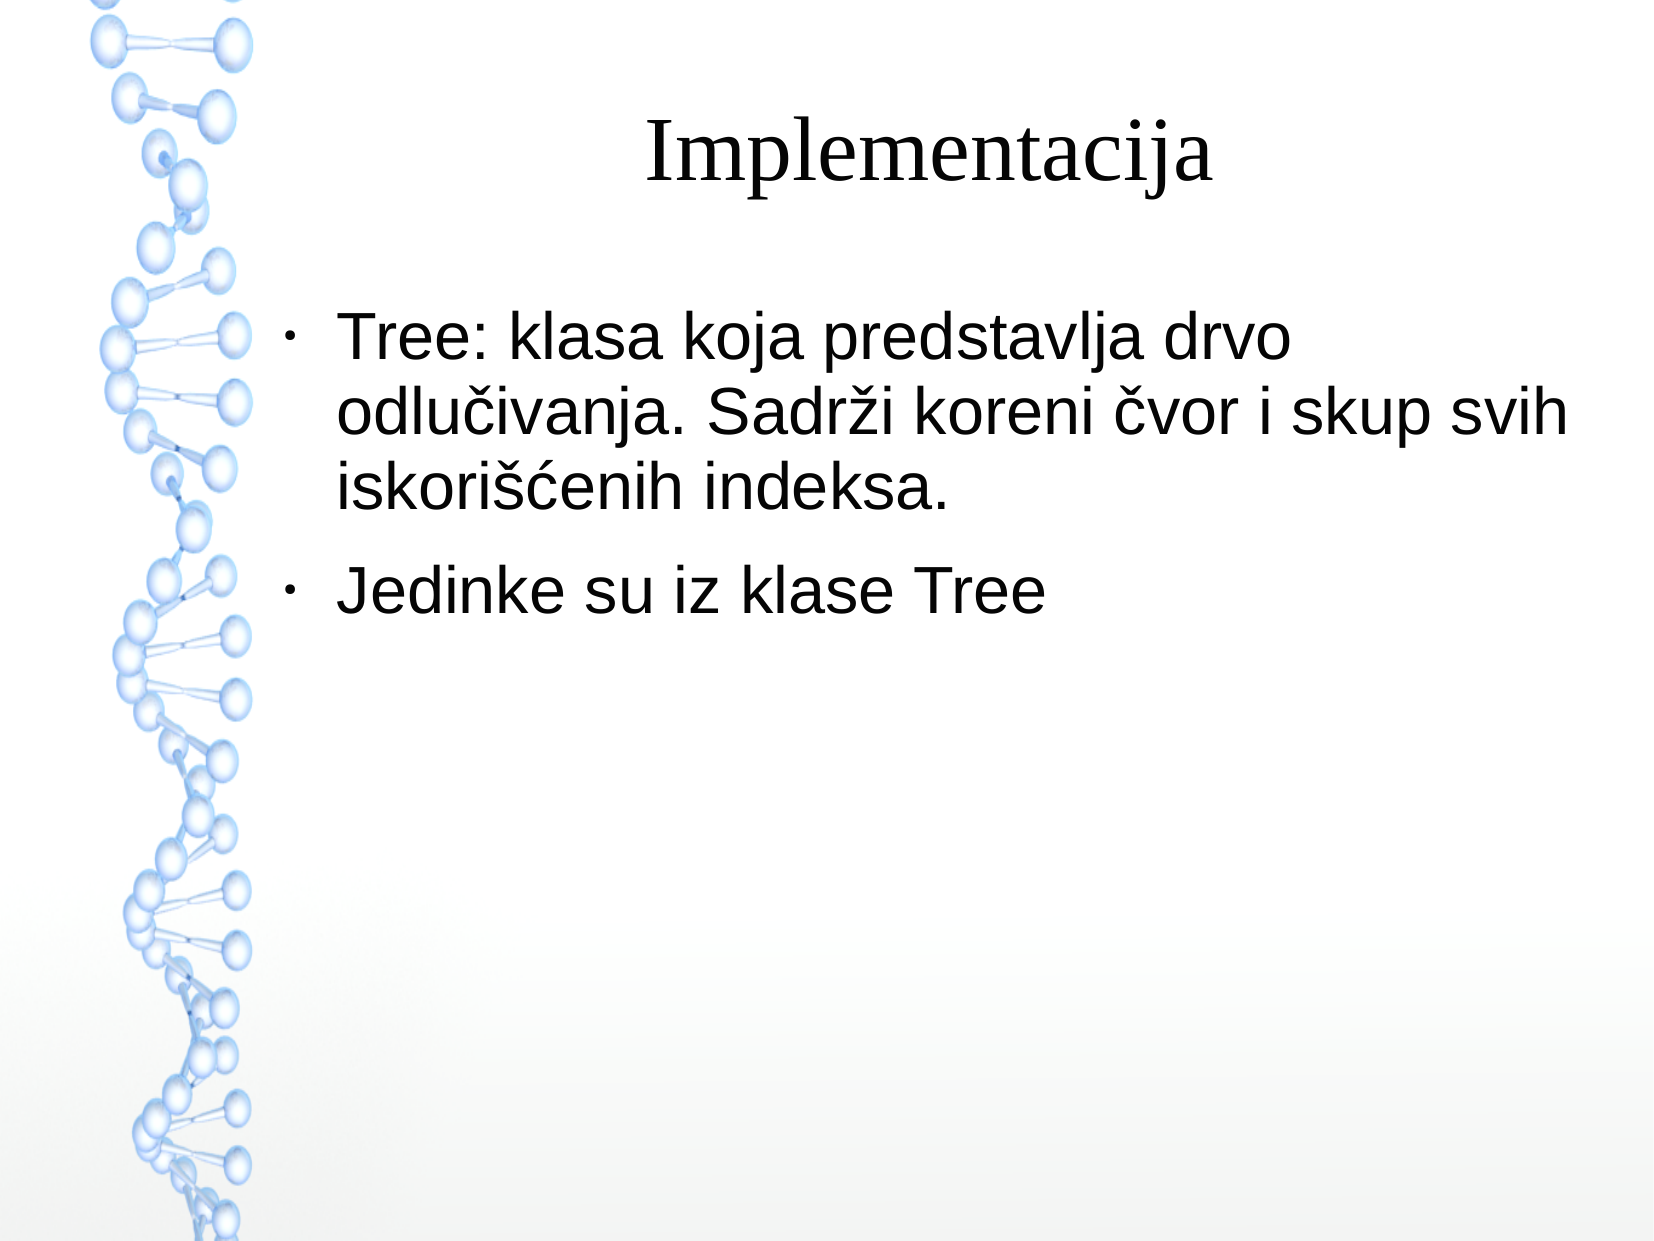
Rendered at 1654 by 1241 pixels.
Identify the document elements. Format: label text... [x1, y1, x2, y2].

title Implementacija [265, 47, 1595, 252]
list Tree: klasa koja predstavlja drvo odlučivanja. Sadrži koreni čvor i skup svih iskorišćenih indeksa. Jedinke su iz klase Tree [265, 299, 1595, 1019]
picture [0, 0, 1654, 1241]
